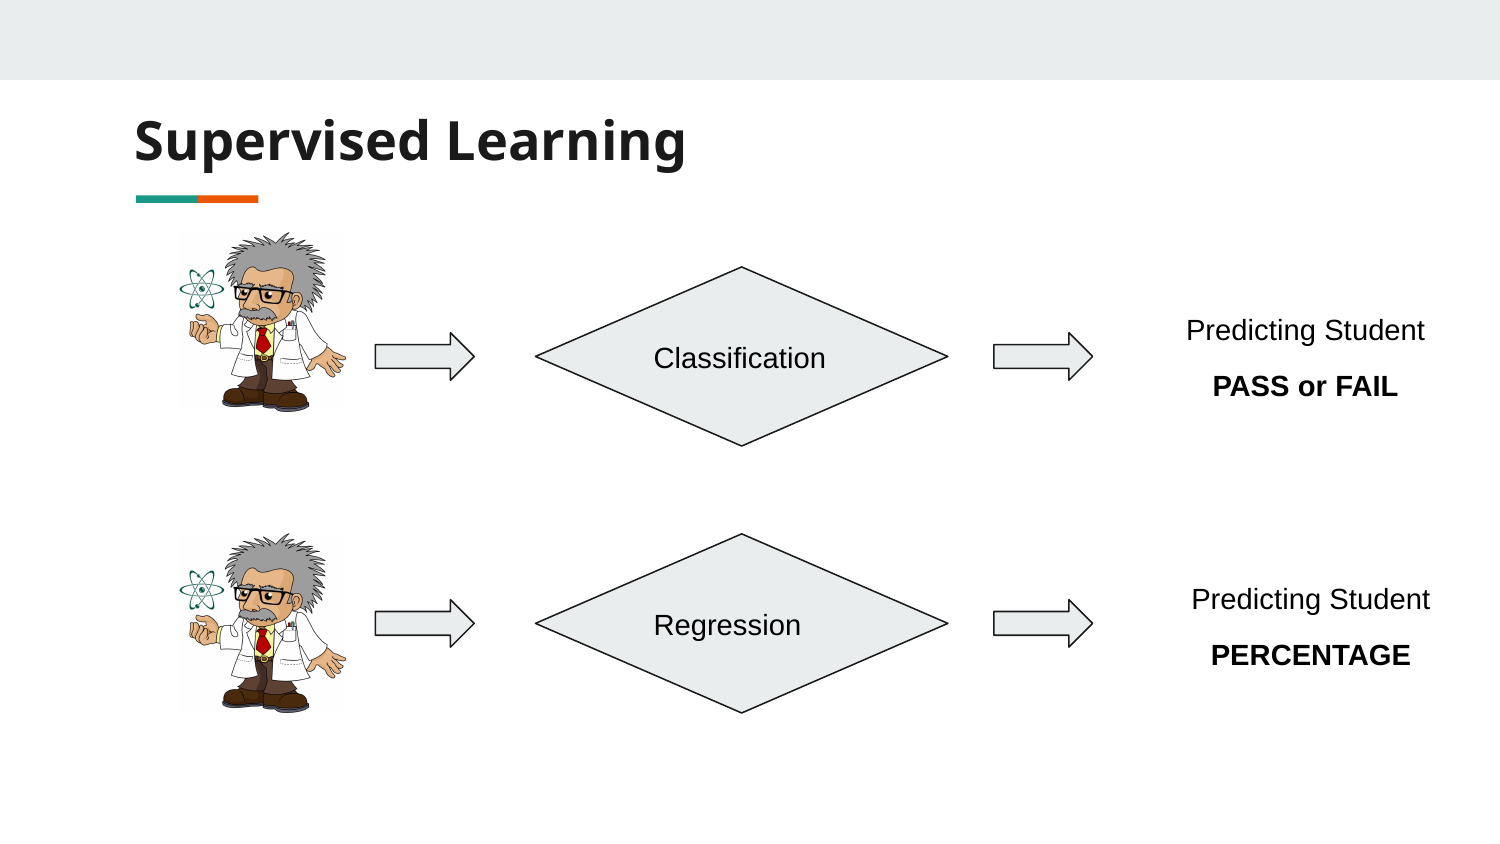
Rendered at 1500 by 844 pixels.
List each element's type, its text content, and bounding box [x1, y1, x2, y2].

picture [179, 533, 346, 713]
title Supervised Learning [119, 91, 1381, 180]
text_box [375, 332, 475, 381]
text_box Predicting Student PERCENTAGE [1144, 565, 1478, 681]
text_box [993, 599, 1093, 648]
text_box Predicting Student PASS or FAIL [1138, 296, 1473, 412]
text_box Classification [535, 266, 948, 447]
text_box [375, 599, 475, 648]
picture [179, 232, 346, 412]
text_box Regression [535, 533, 948, 713]
text_box [993, 332, 1093, 381]
